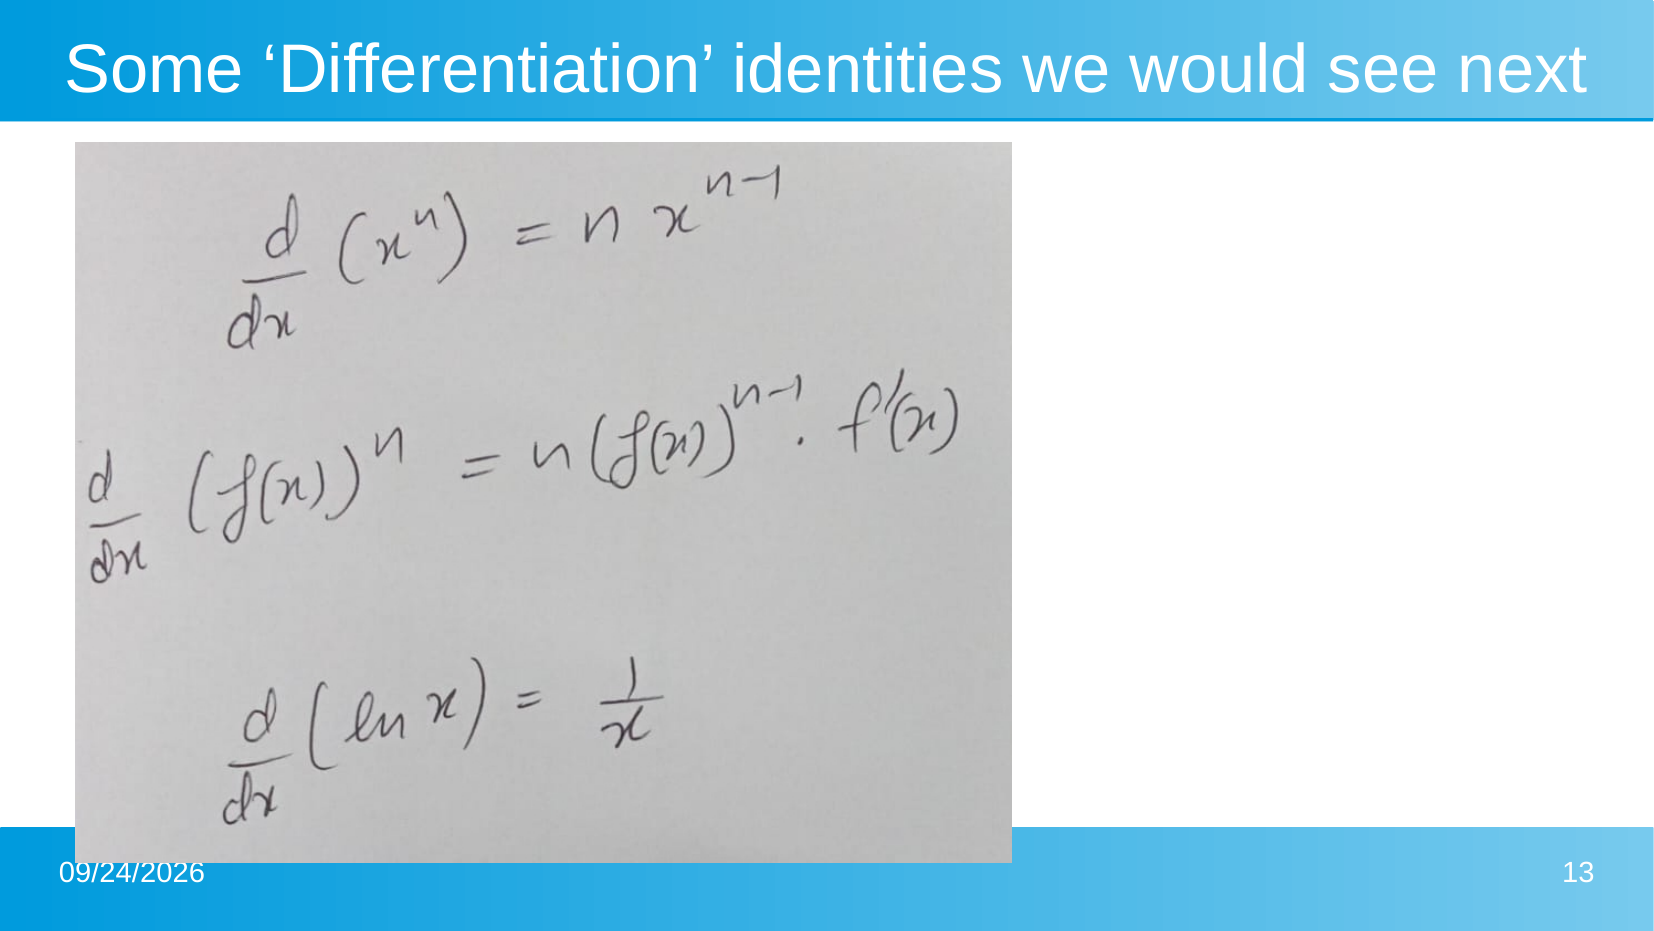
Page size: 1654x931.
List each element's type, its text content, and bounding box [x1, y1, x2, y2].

title Some ‘Differentiation’ identities we would see next [59, 29, 1595, 108]
picture [75, 142, 1012, 864]
